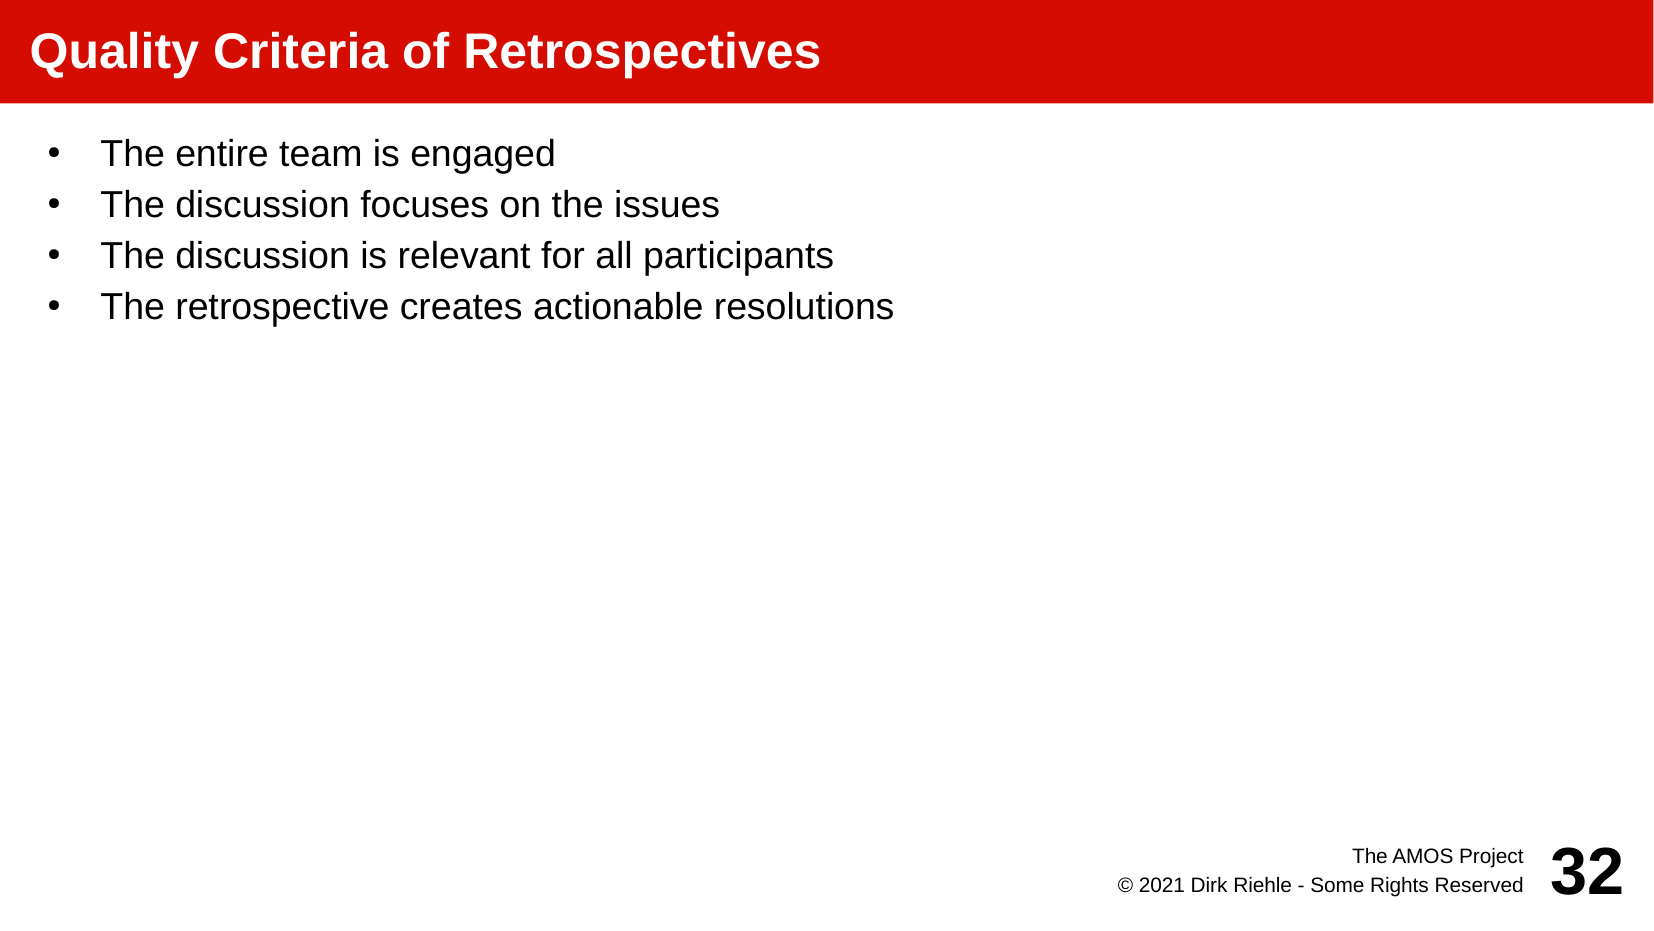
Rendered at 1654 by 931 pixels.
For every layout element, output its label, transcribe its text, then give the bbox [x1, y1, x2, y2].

title Quality Criteria of Retrospectives [0, 0, 1654, 104]
list The entire team is engaged The discussion focuses on the issues The discussion is relevant for all participants The retrospective creates actionable resolutions [29, 132, 1625, 813]
